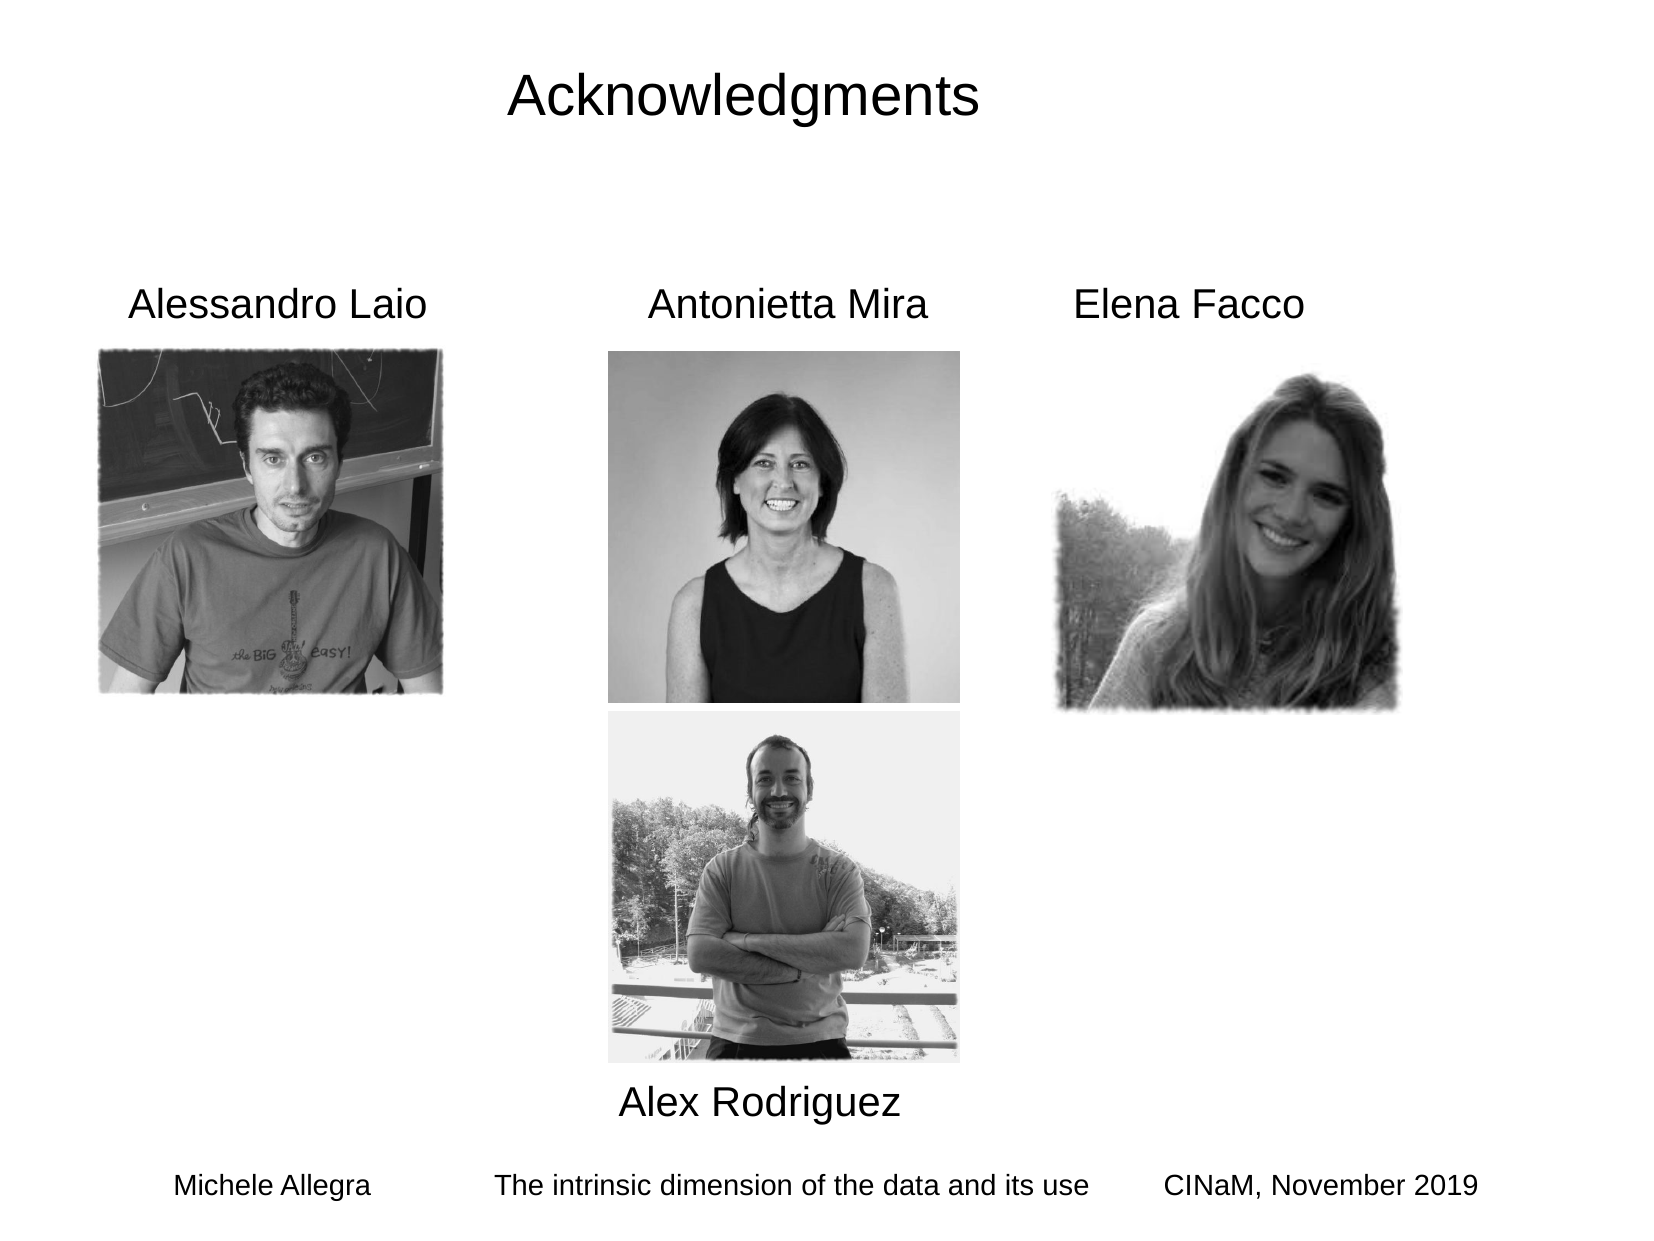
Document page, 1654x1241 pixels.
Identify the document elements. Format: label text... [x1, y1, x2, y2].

text_box Elena Facco [1058, 273, 1397, 336]
text_box Alessandro Laio [113, 273, 452, 336]
picture [608, 351, 960, 703]
picture [608, 711, 960, 1063]
subtitle [82, 198, 1571, 1111]
picture [94, 345, 446, 697]
picture [1051, 363, 1403, 715]
title Michele Allegra The intrinsic dimension of the data and its use CINaM, November 2019 [83, 1147, 1572, 1223]
text_box Antonietta Mira [633, 273, 971, 336]
text_box Alex Rodriguez [603, 1071, 942, 1133]
title Acknowledgments [118, 44, 1371, 147]
